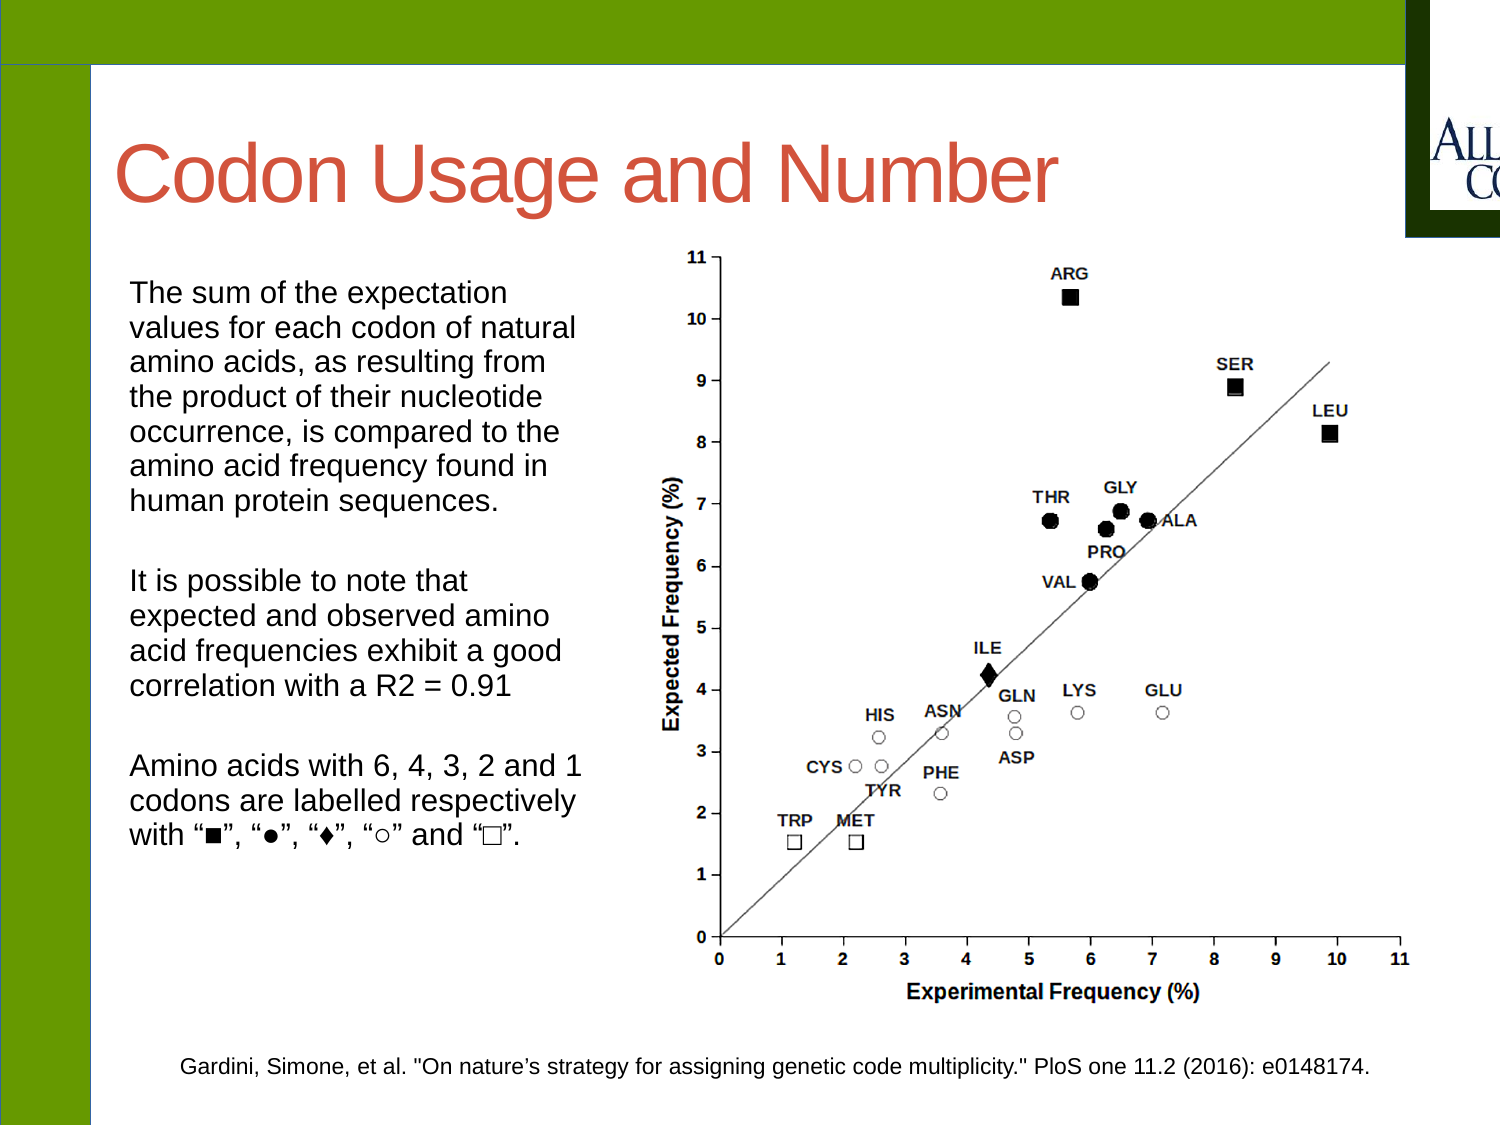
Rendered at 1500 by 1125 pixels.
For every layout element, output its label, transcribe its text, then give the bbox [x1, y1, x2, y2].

picture [660, 250, 1411, 1006]
text_box [0, 0, 1500, 1125]
picture [1430, 0, 1500, 210]
text_box The sum of the expectation values for each codon of natural amino acids, as resulting from the product of their nucleotide occurrence, is compared to the amino acid frequency found in human protein sequences. It is possible to note that expected and observed amino acid frequencies exhibit a good correlation with a R2 = 0.91 Amino acids with 6, 4, 3, 2 and 1 codons are labelled respectively with “■”, “●”, “♦”, “○” and “□”. [114, 267, 610, 929]
text_box Gardini, Simone, et al. "On nature’s strategy for assigning genetic code multiplicity." PloS one 11.2 (2016): e0148174. [165, 1046, 1426, 1092]
title Codon Usage and Number [98, 87, 1449, 250]
